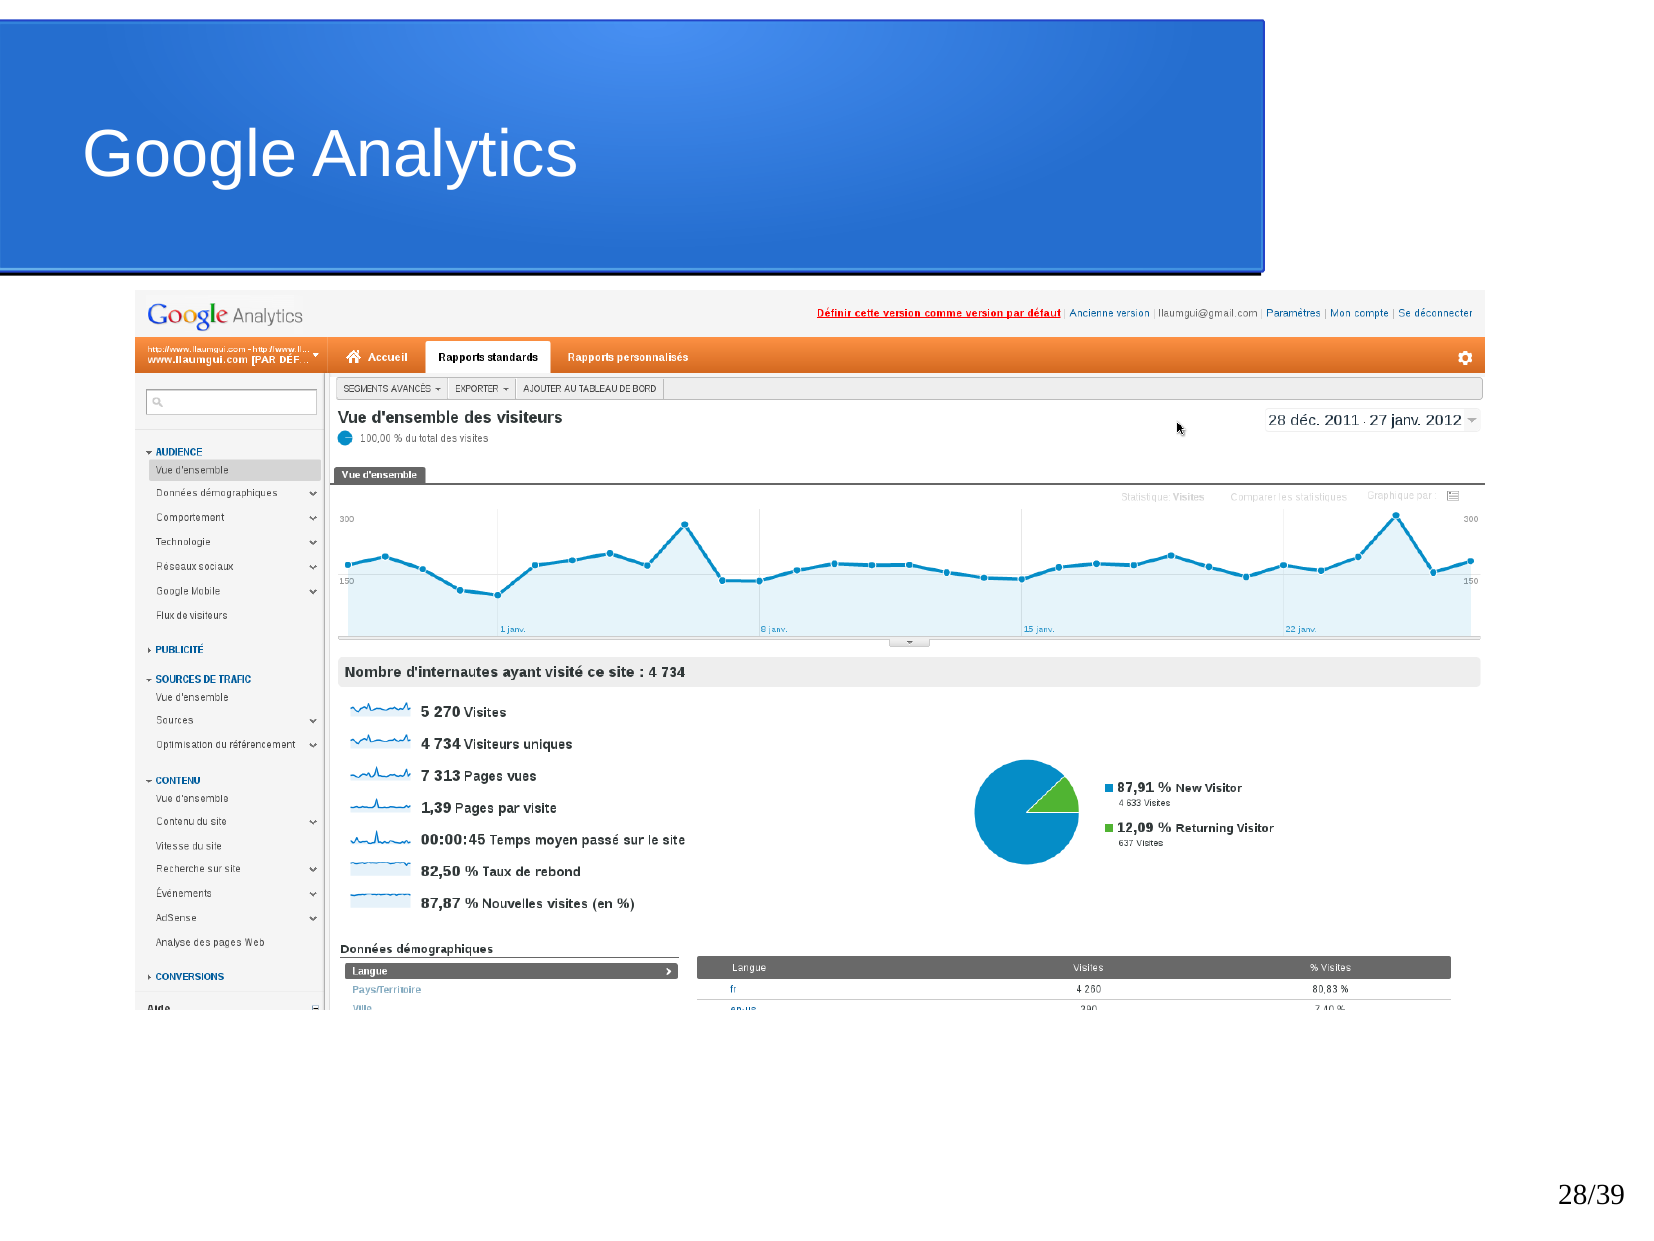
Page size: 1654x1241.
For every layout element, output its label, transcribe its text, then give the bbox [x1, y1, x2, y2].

picture [135, 290, 1485, 1010]
title Google Analytics [82, 49, 1250, 257]
